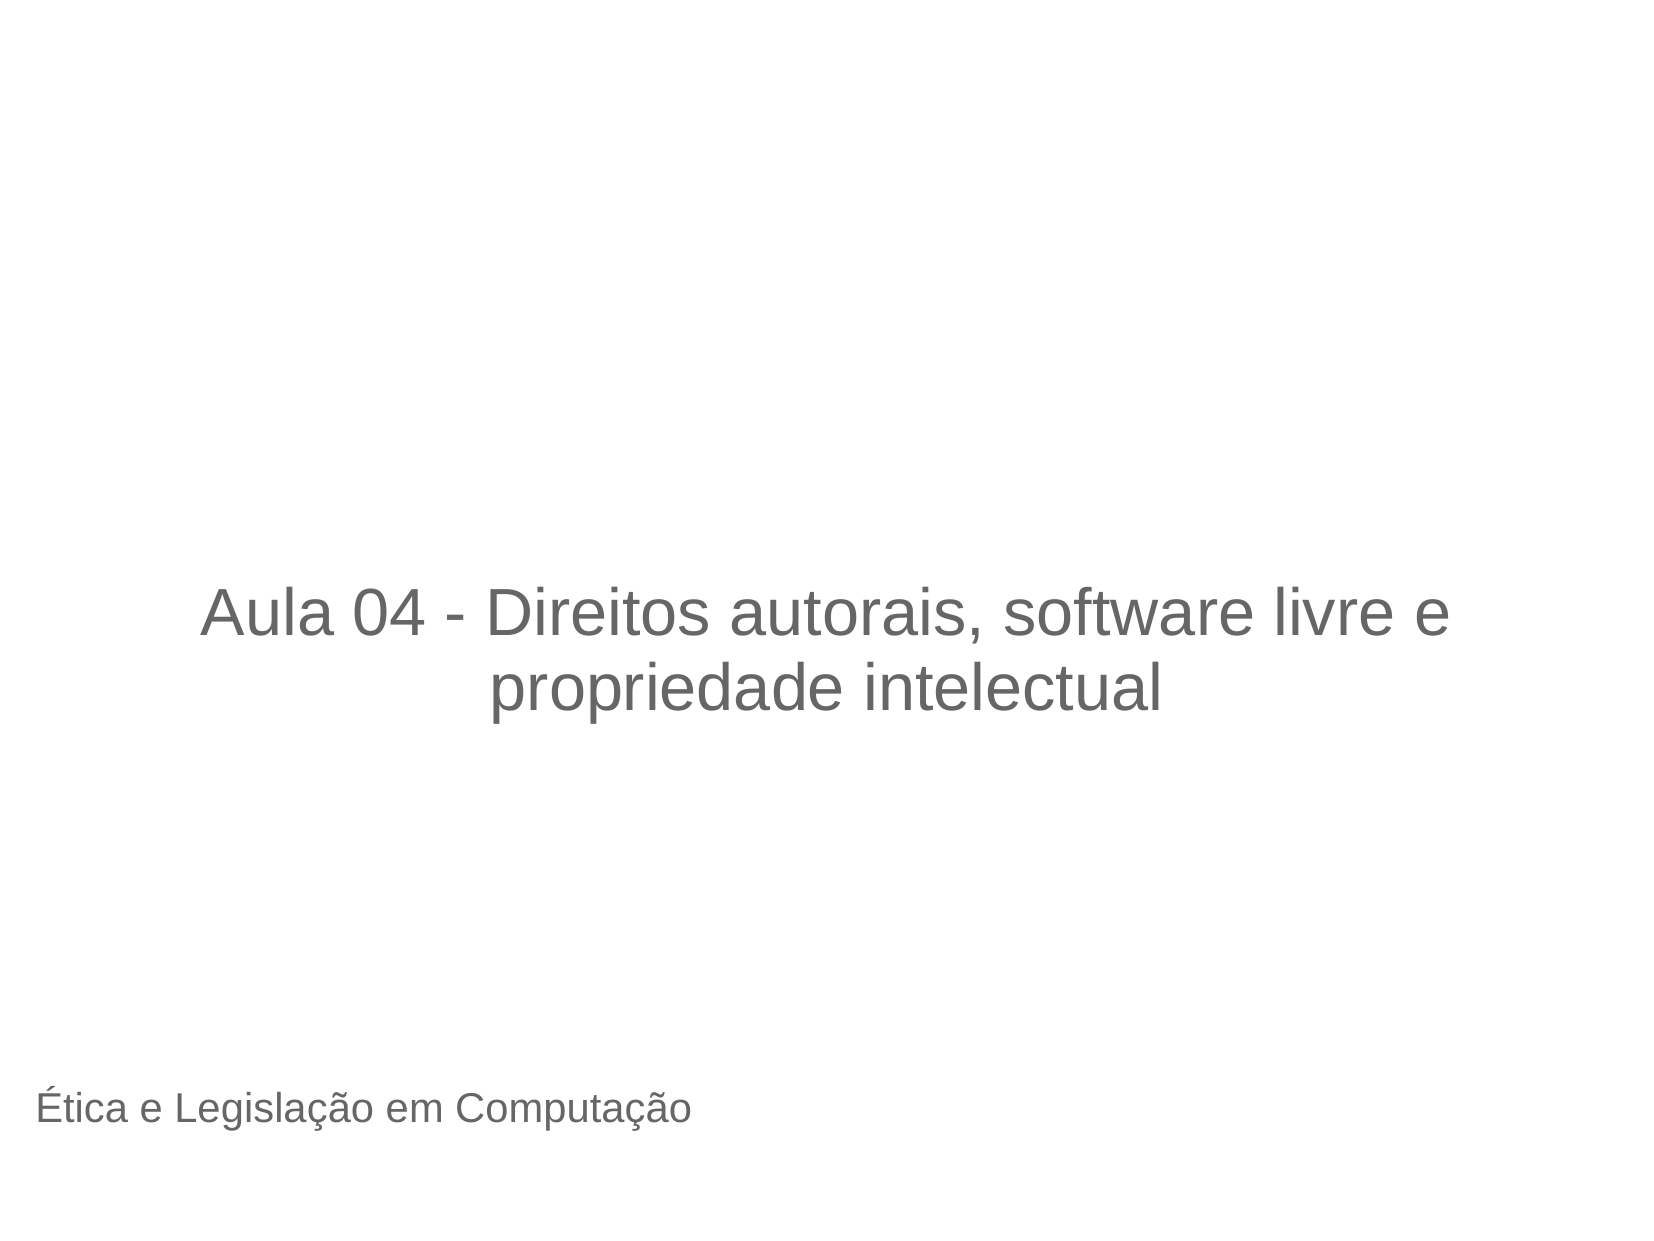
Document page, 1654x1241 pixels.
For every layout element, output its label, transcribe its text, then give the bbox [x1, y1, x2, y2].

title Ética e Legislação em Computação [35, 1027, 1524, 1235]
subtitle Aula 04 - Direitos autorais, software livre e propriedade intelectual [82, 290, 1571, 1010]
